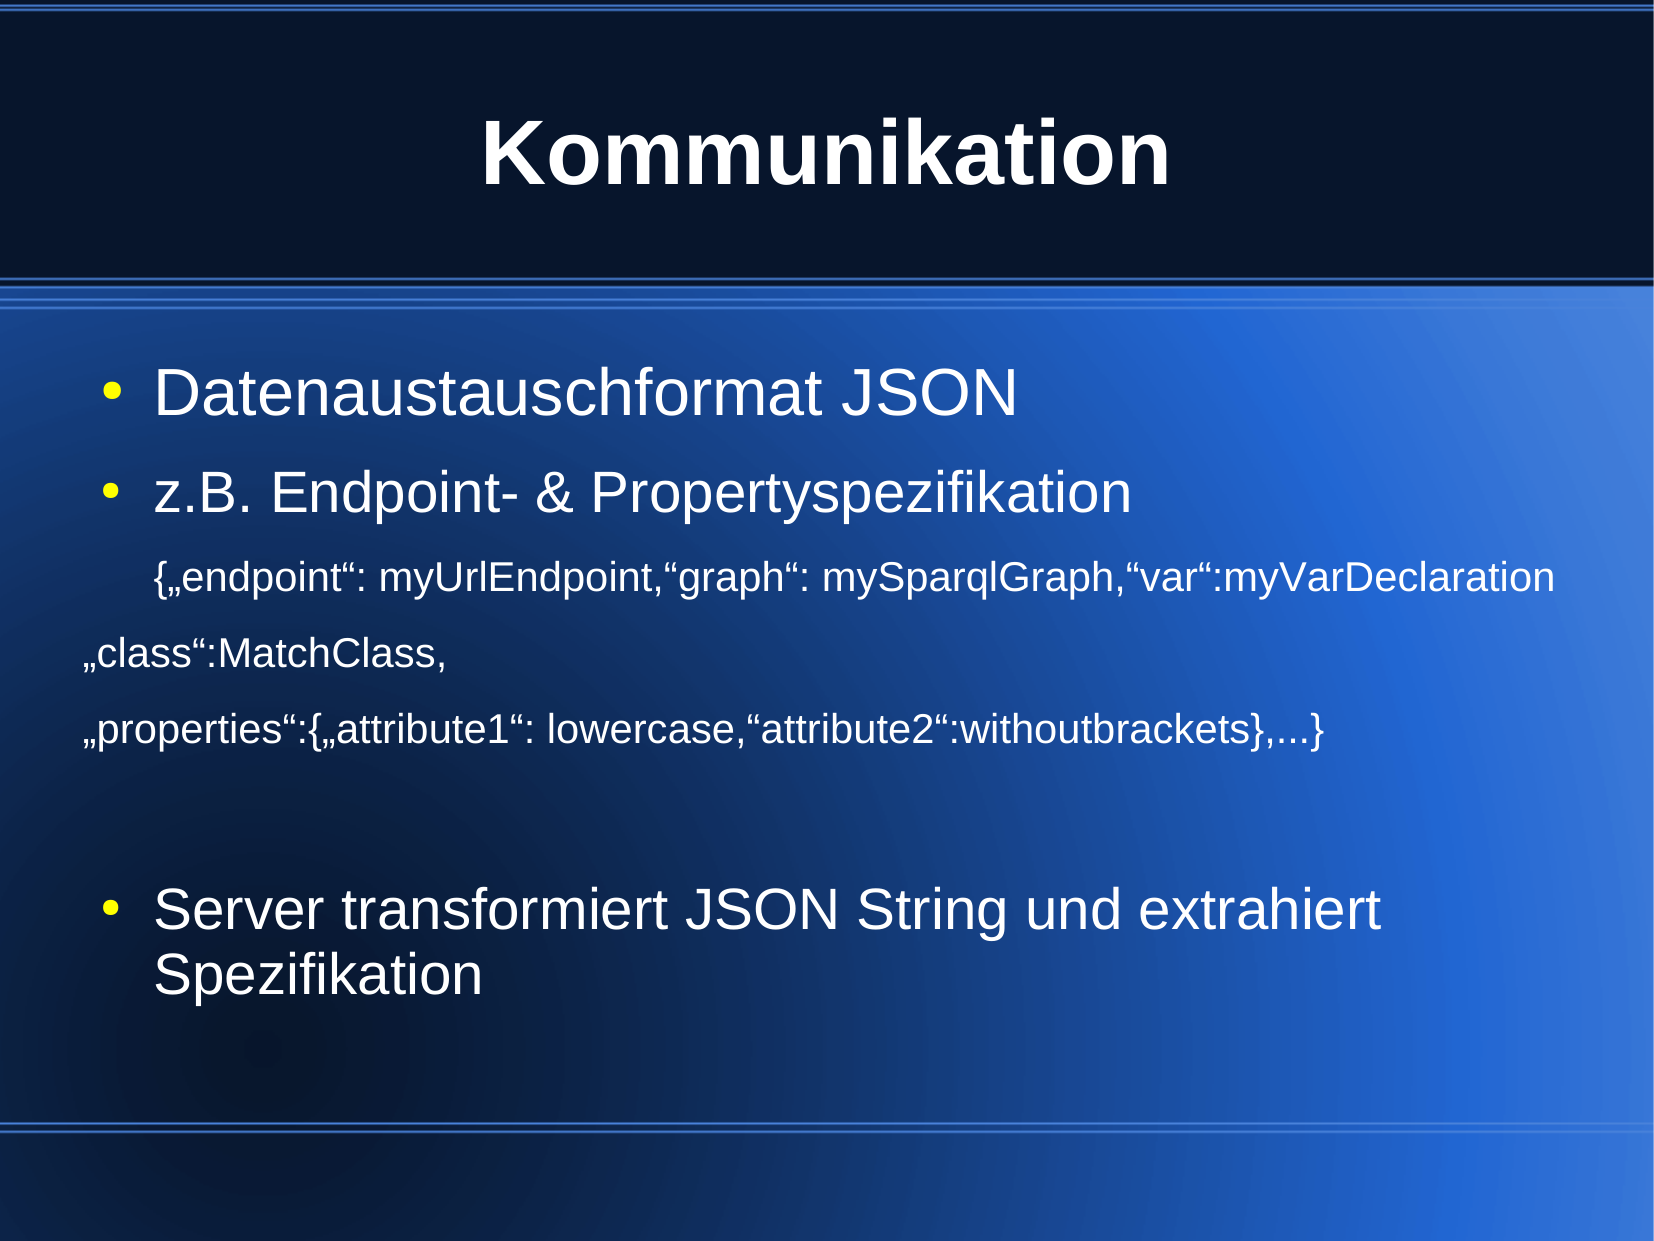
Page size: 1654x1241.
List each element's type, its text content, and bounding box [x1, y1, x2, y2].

list Datenaustauschformat JSON z.B. Endpoint- & Propertyspezifikation {„endpoint“: myUrlEndpoint,“graph“: mySparqlGraph,“var“:myVarDeclaration „class“:MatchClass, „properties“:{„attribute1“: lowercase,“attribute2“:withoutbrackets},...} Server transformiert JSON String und extrahiert Spezifikation [82, 355, 1571, 1058]
picture [0, 0, 1654, 1241]
title Kommunikation [82, 49, 1571, 257]
